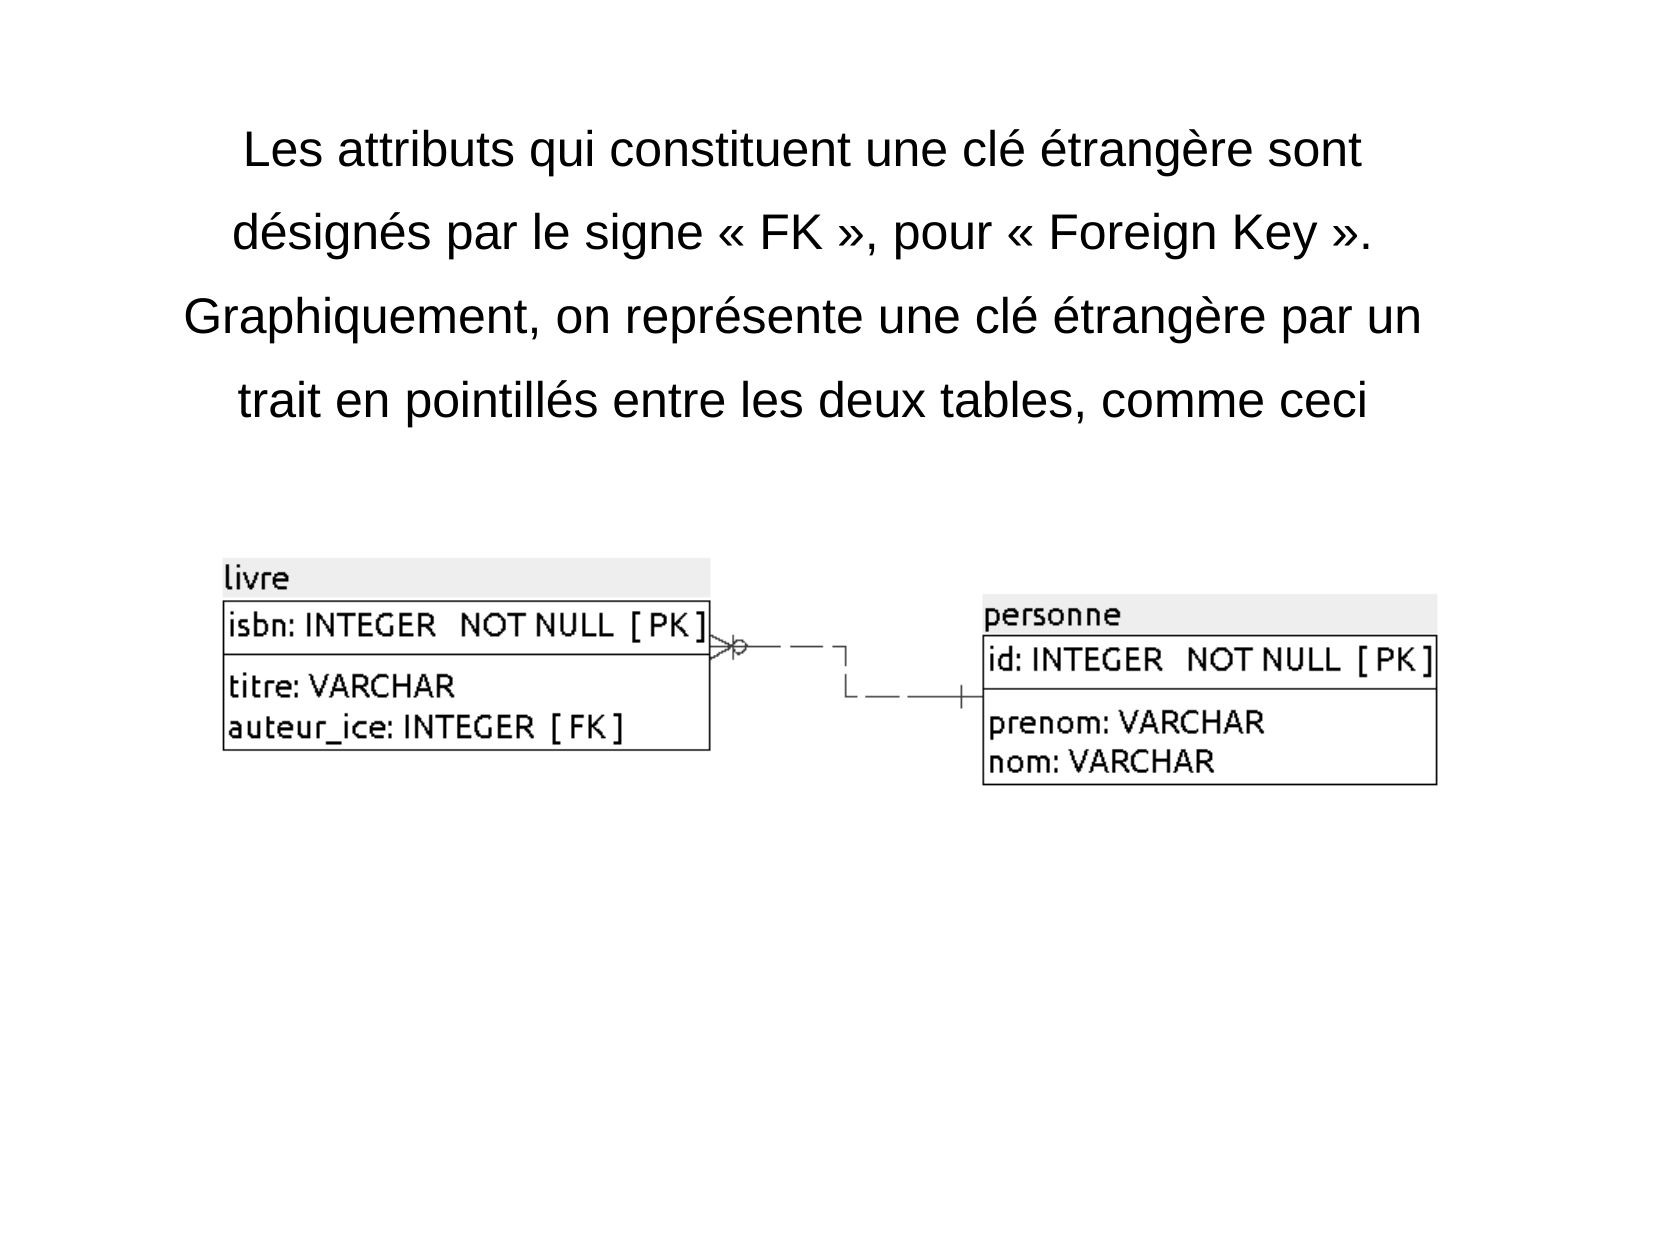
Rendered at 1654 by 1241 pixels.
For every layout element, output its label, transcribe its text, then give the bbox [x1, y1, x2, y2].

picture [173, 516, 1483, 831]
text_box Les attributs qui constituent une clé étrangère sont désignés par le signe « FK », pour « Foreign Key ». Graphiquement, on représente une clé étrangère par un trait en pointillés entre les deux tables, comme ceci [129, 82, 1477, 473]
